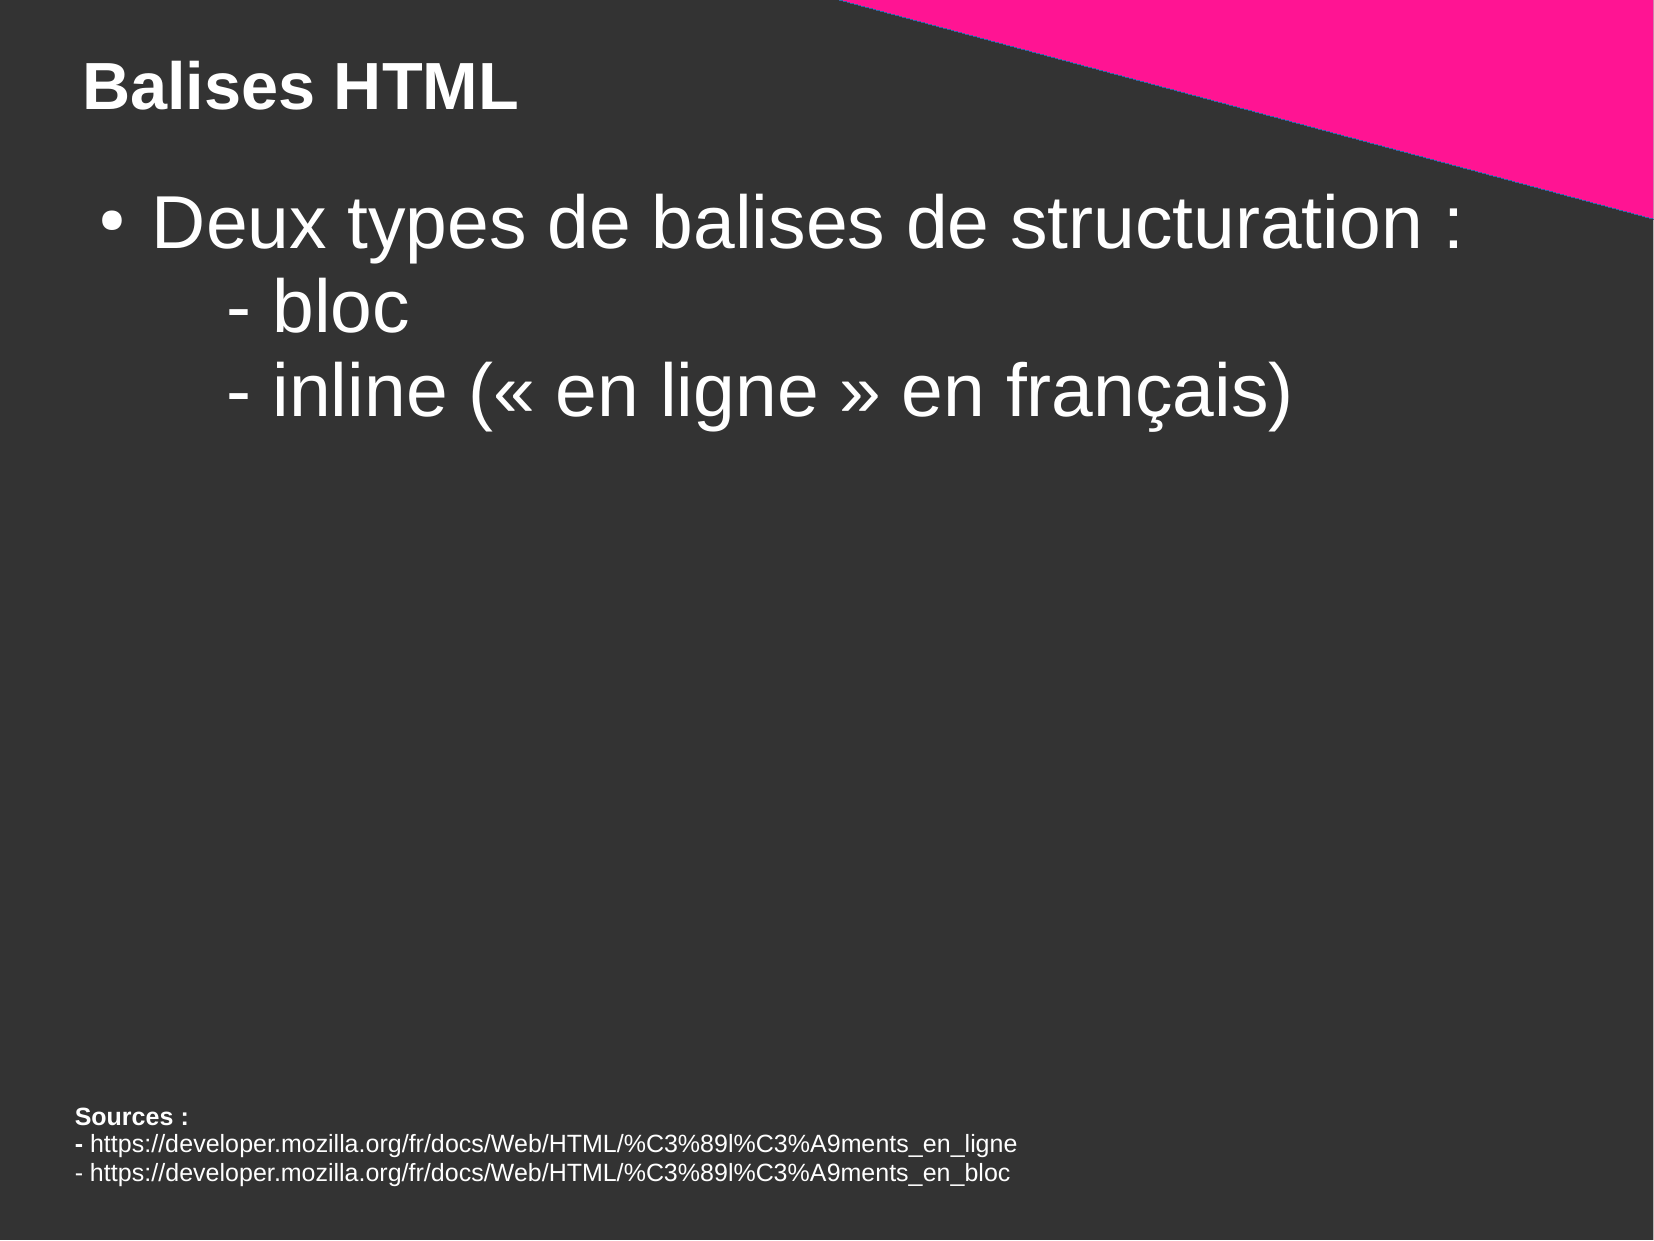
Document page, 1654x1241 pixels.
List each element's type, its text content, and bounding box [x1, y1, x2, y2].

text_box Sources : - https://developer.mozilla.org/fr/docs/Web/HTML/%C3%89l%C3%A9ments_en_ligne - https://developer.mozilla.org/fr/docs/Web/HTML/%C3%89l%C3%A9ments_en_bloc [59, 1094, 1546, 1227]
title Balises HTML [82, 49, 1400, 152]
text_box [839, 0, 1654, 220]
list Deux types de balises de structuration : - bloc - inline (« en ligne » en français) [80, 180, 1620, 675]
